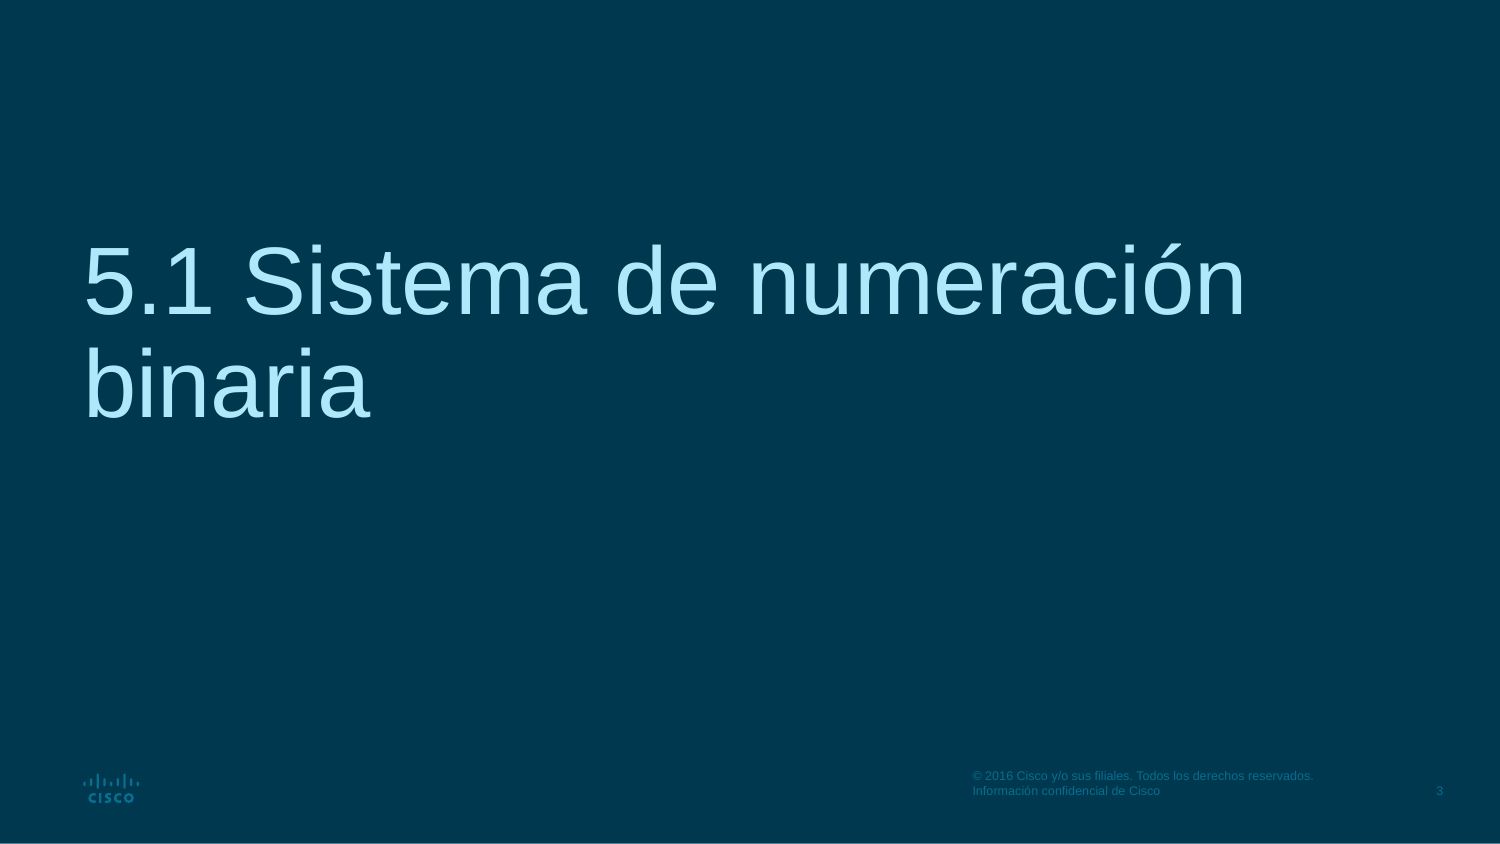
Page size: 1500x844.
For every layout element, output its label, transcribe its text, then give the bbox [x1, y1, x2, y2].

title 5.1 Sistema de numeración binaria [68, 293, 1315, 446]
